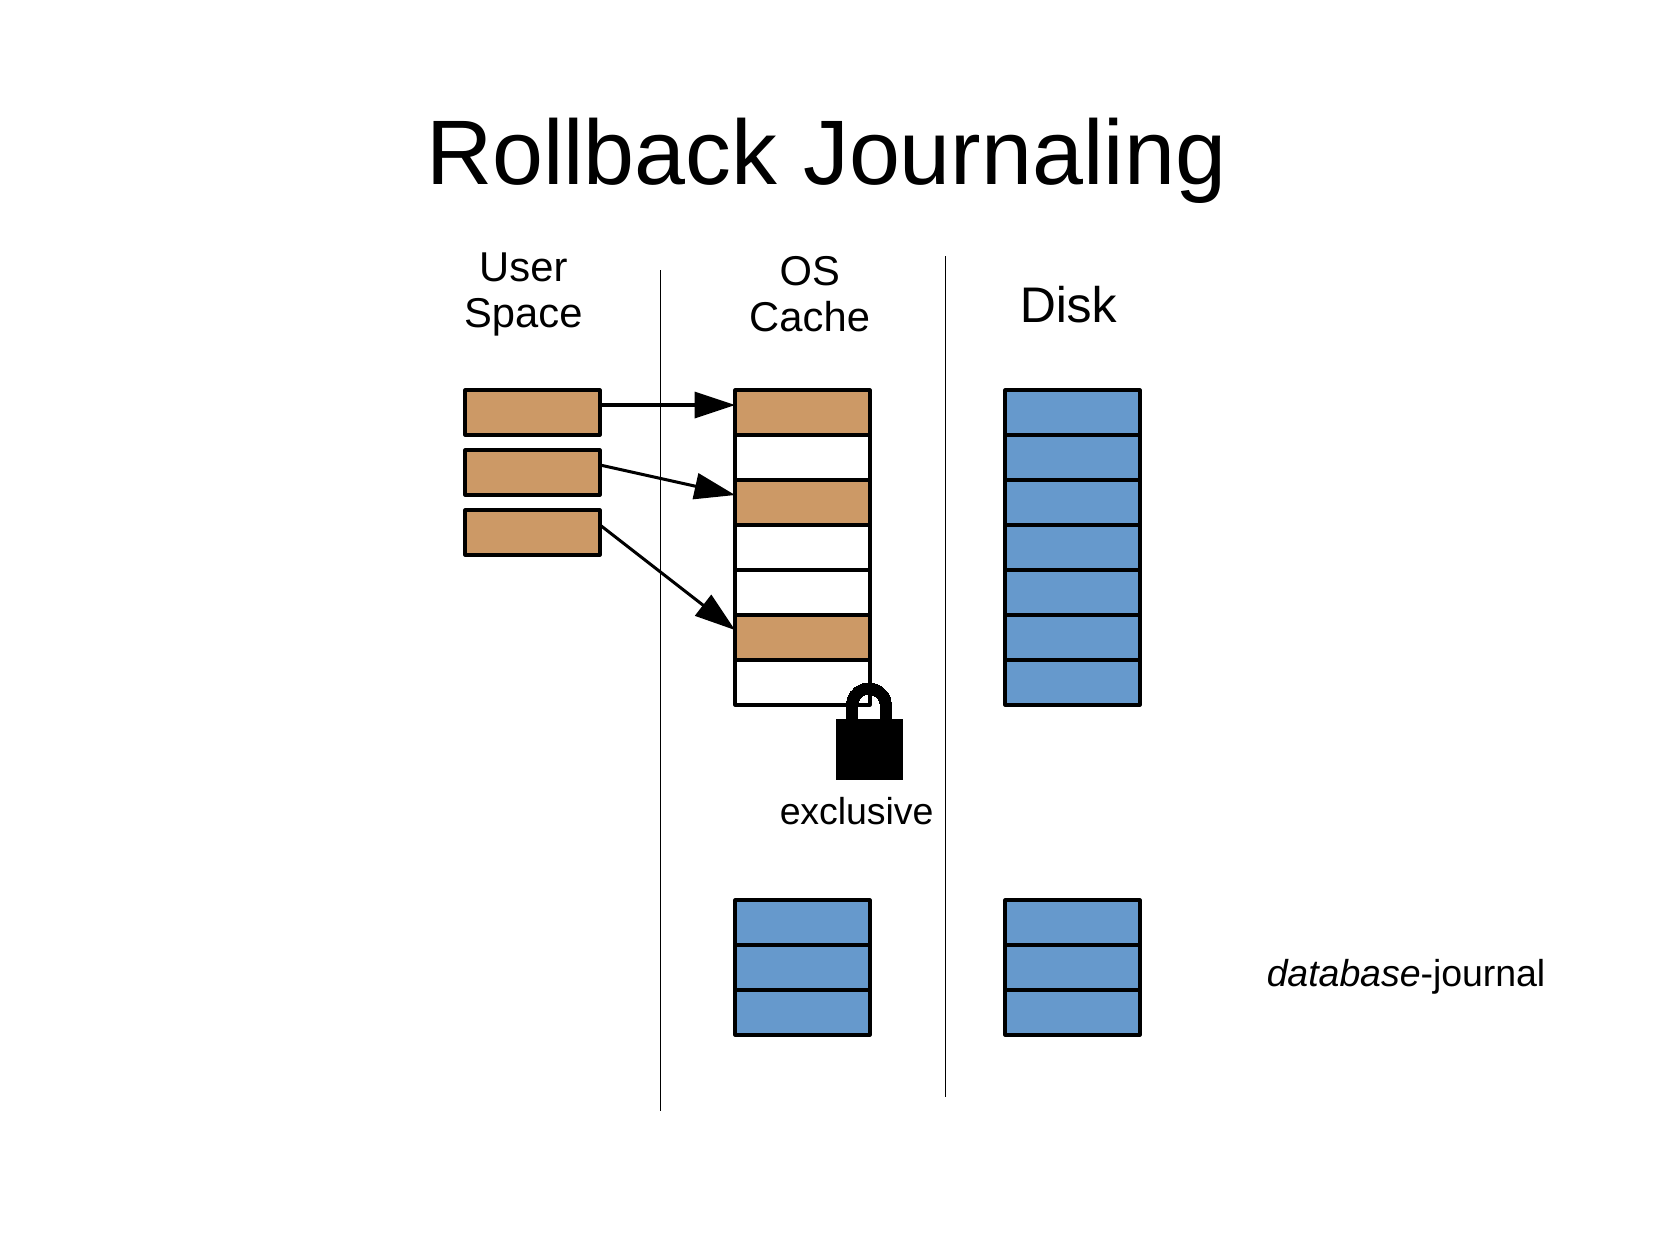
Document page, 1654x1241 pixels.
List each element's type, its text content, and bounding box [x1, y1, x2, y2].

text_box exclusive [765, 783, 949, 841]
text_box [465, 510, 601, 556]
text_box [735, 390, 903, 780]
text_box OS Cache [734, 240, 901, 349]
text_box User Space [449, 236, 616, 346]
text_box [465, 390, 601, 436]
text_box database-journal [1252, 945, 1561, 1002]
text_box [1005, 390, 1141, 706]
text_box [735, 900, 871, 1036]
text_box [1005, 900, 1141, 1036]
text_box [465, 450, 601, 496]
text_box Disk [1005, 270, 1132, 342]
title Rollback Journaling [82, 49, 1571, 257]
